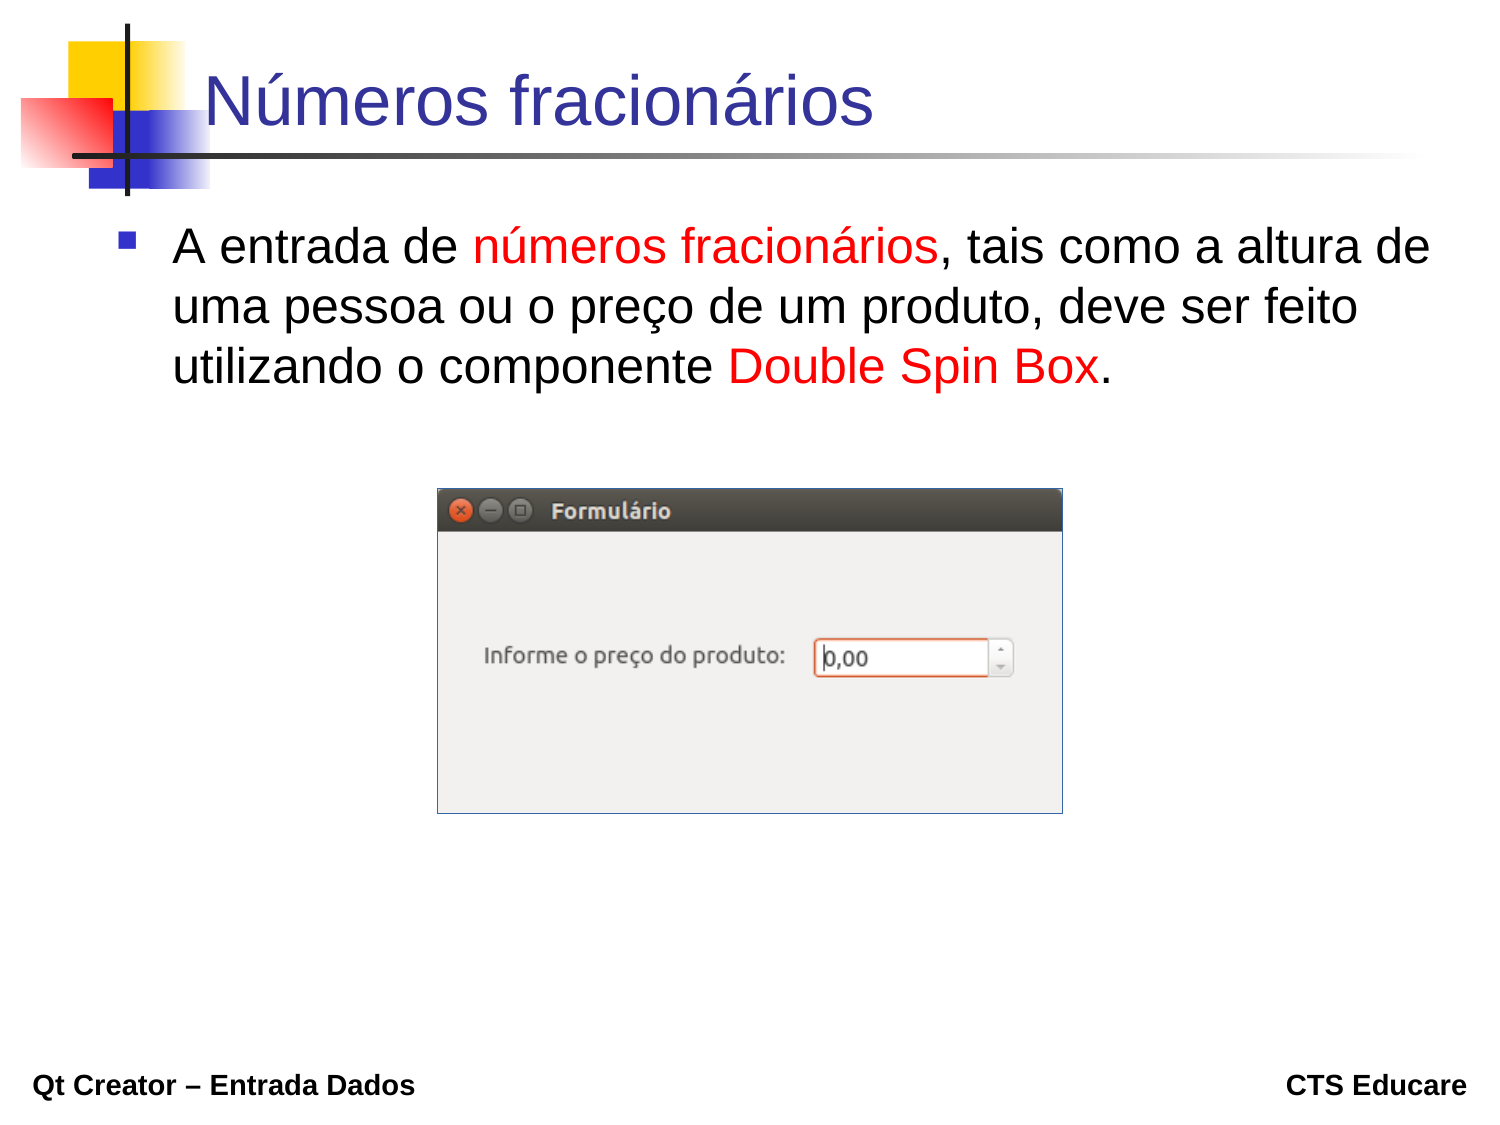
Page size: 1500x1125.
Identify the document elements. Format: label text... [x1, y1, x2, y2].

title Números fracionários [188, 46, 1468, 149]
picture [437, 488, 1063, 814]
list A entrada de números fracionários, tais como a altura de uma pessoa ou o preço de um produto, deve ser feito utilizando o componente Double Spin Box. [100, 206, 1447, 1024]
